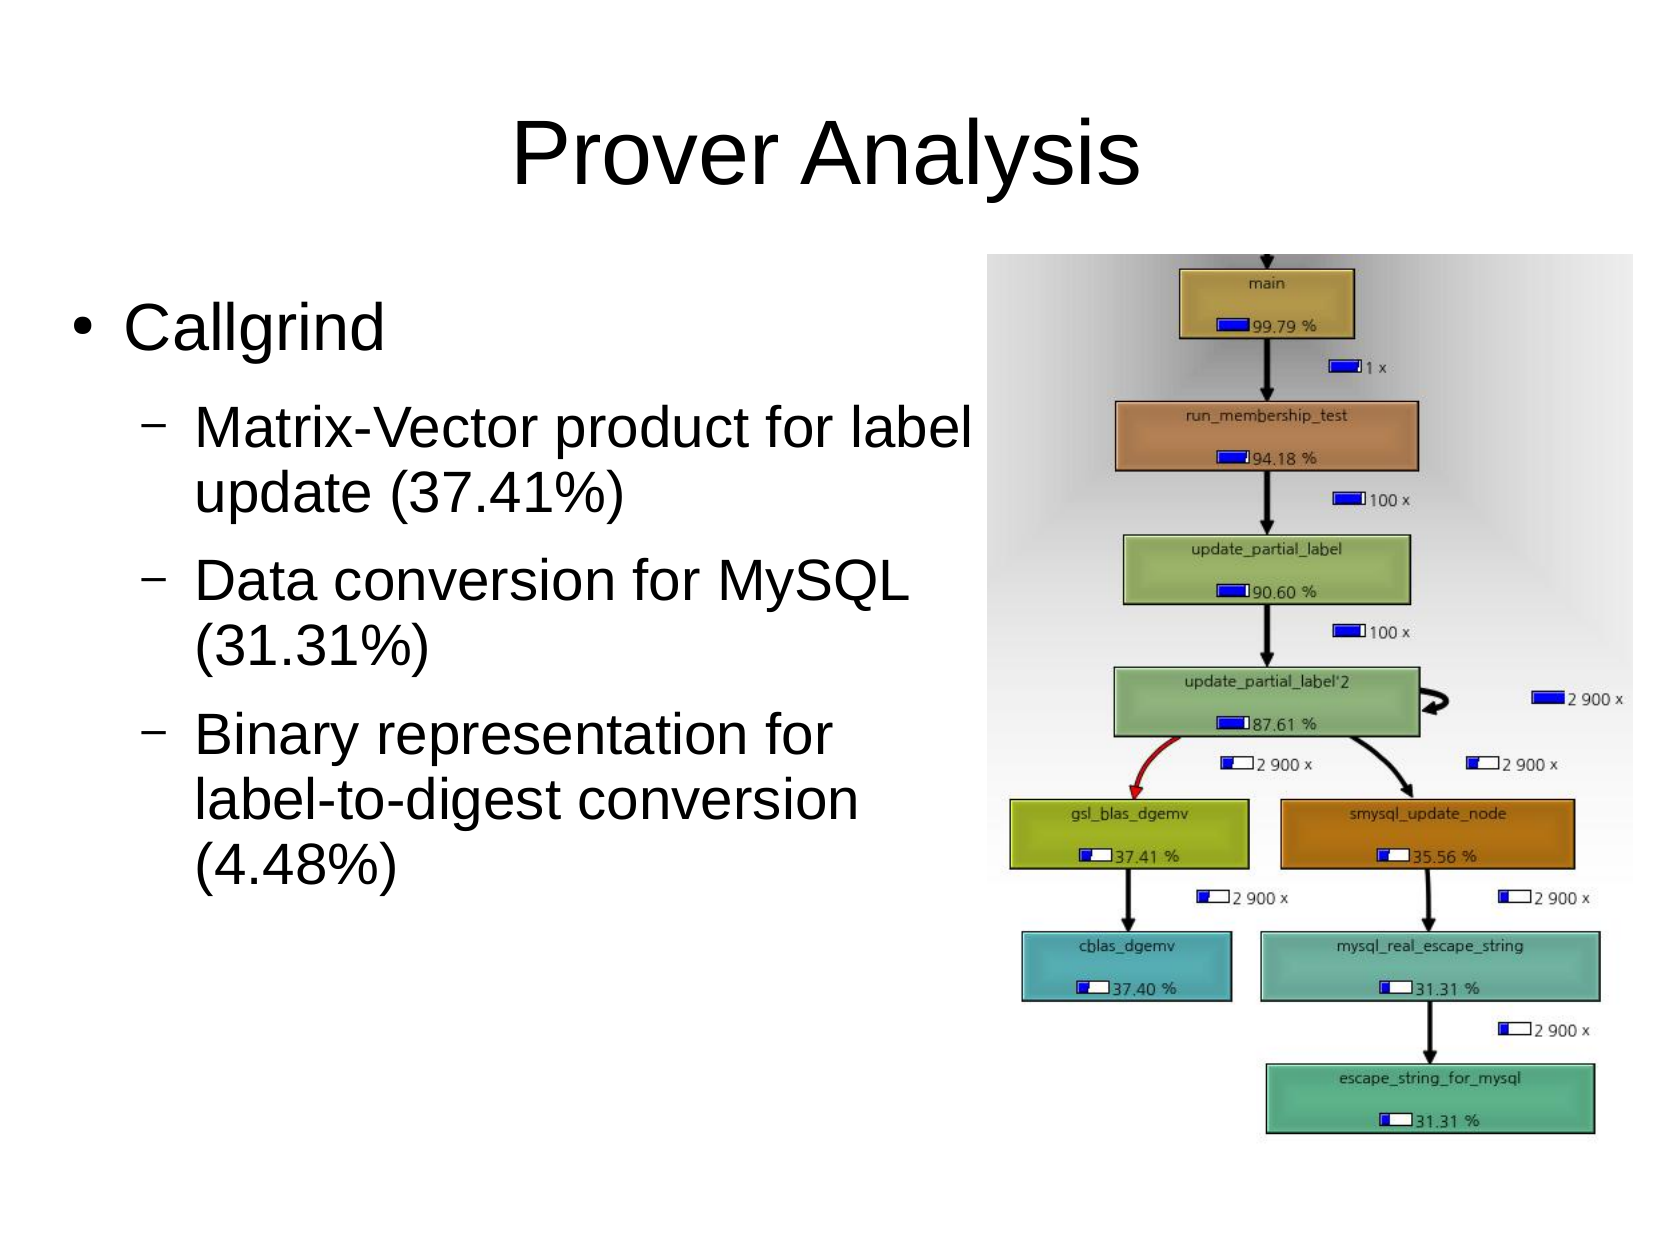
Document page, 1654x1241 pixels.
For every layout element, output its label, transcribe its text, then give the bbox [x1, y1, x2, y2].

list Callgrind Matrix-Vector product for label update (37.41%) Data conversion for MySQL (31.31%) Binary representation for label-to-digest conversion (4.48%) [53, 290, 987, 1010]
picture [987, 254, 1633, 1149]
title Prover Analysis [82, 49, 1571, 257]
